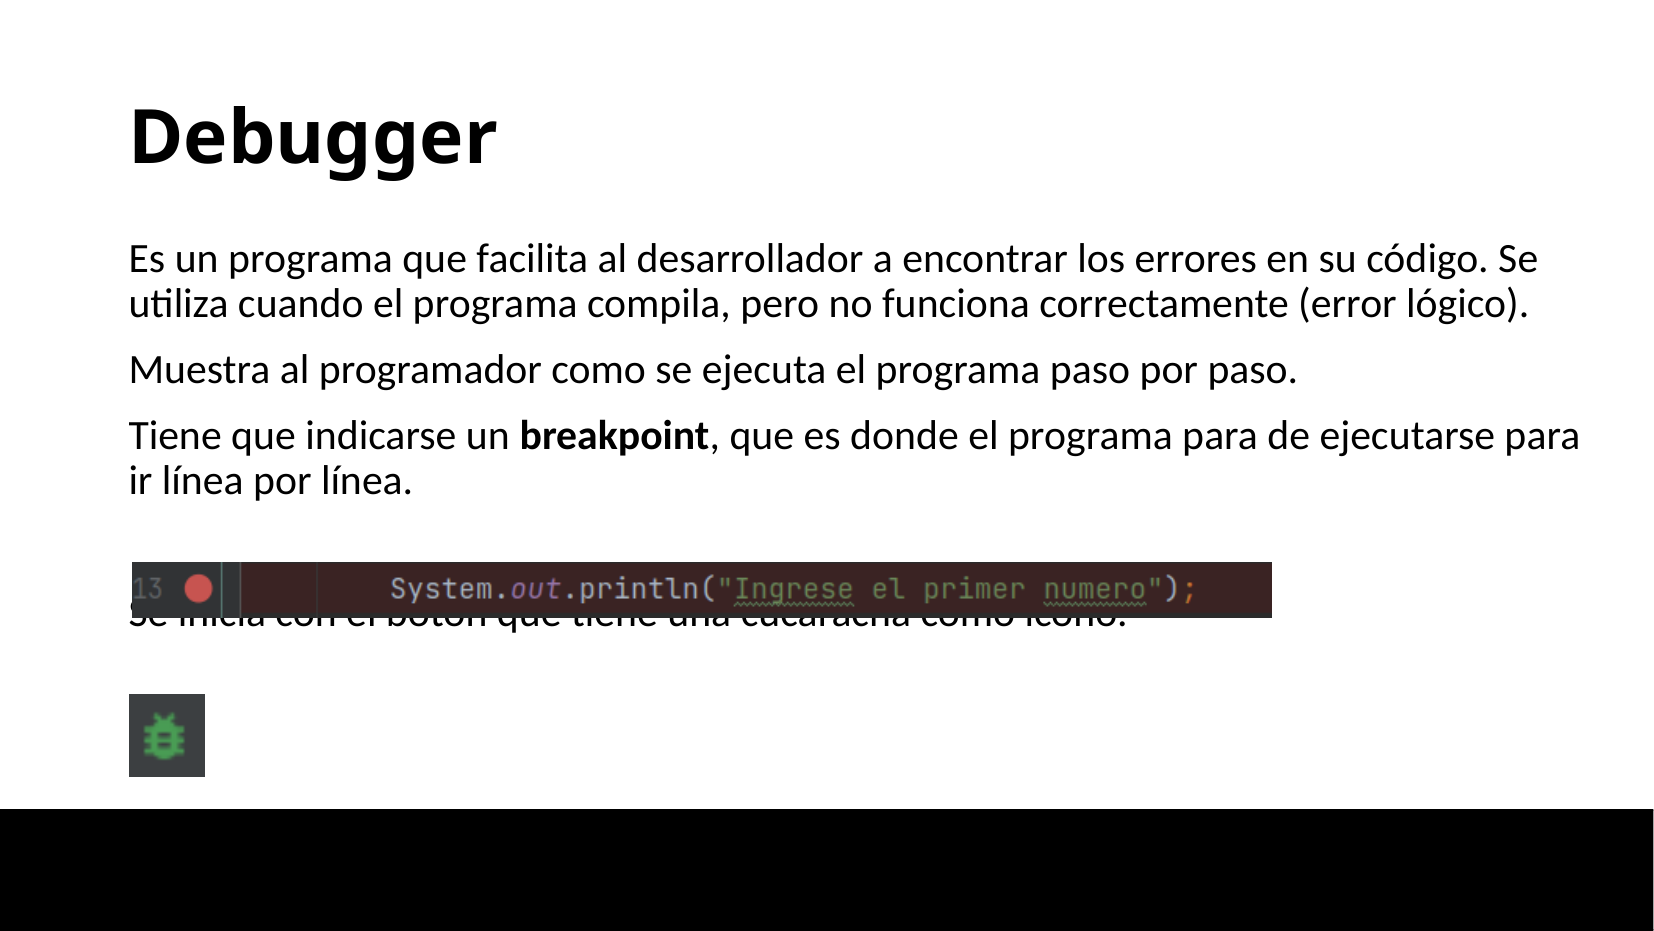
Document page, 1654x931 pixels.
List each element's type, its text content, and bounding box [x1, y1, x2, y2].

text_box [0, 810, 1654, 931]
picture [129, 694, 205, 777]
picture [132, 562, 1272, 618]
title Debugger [113, 49, 1540, 229]
list Es un programa que facilita al desarrollador a encontrar los errores en su código. Se utiliza cuando el programa compila, pero no funciona correctamente (error lógico). Muestra al programador como se ejecuta el programa paso por paso. Tiene que indicarse un breakpoint, que es donde el programa para de ejecutarse para ir línea por línea. Se inicia con el botón que tiene una cucaracha como ícono. [113, 229, 1613, 820]
